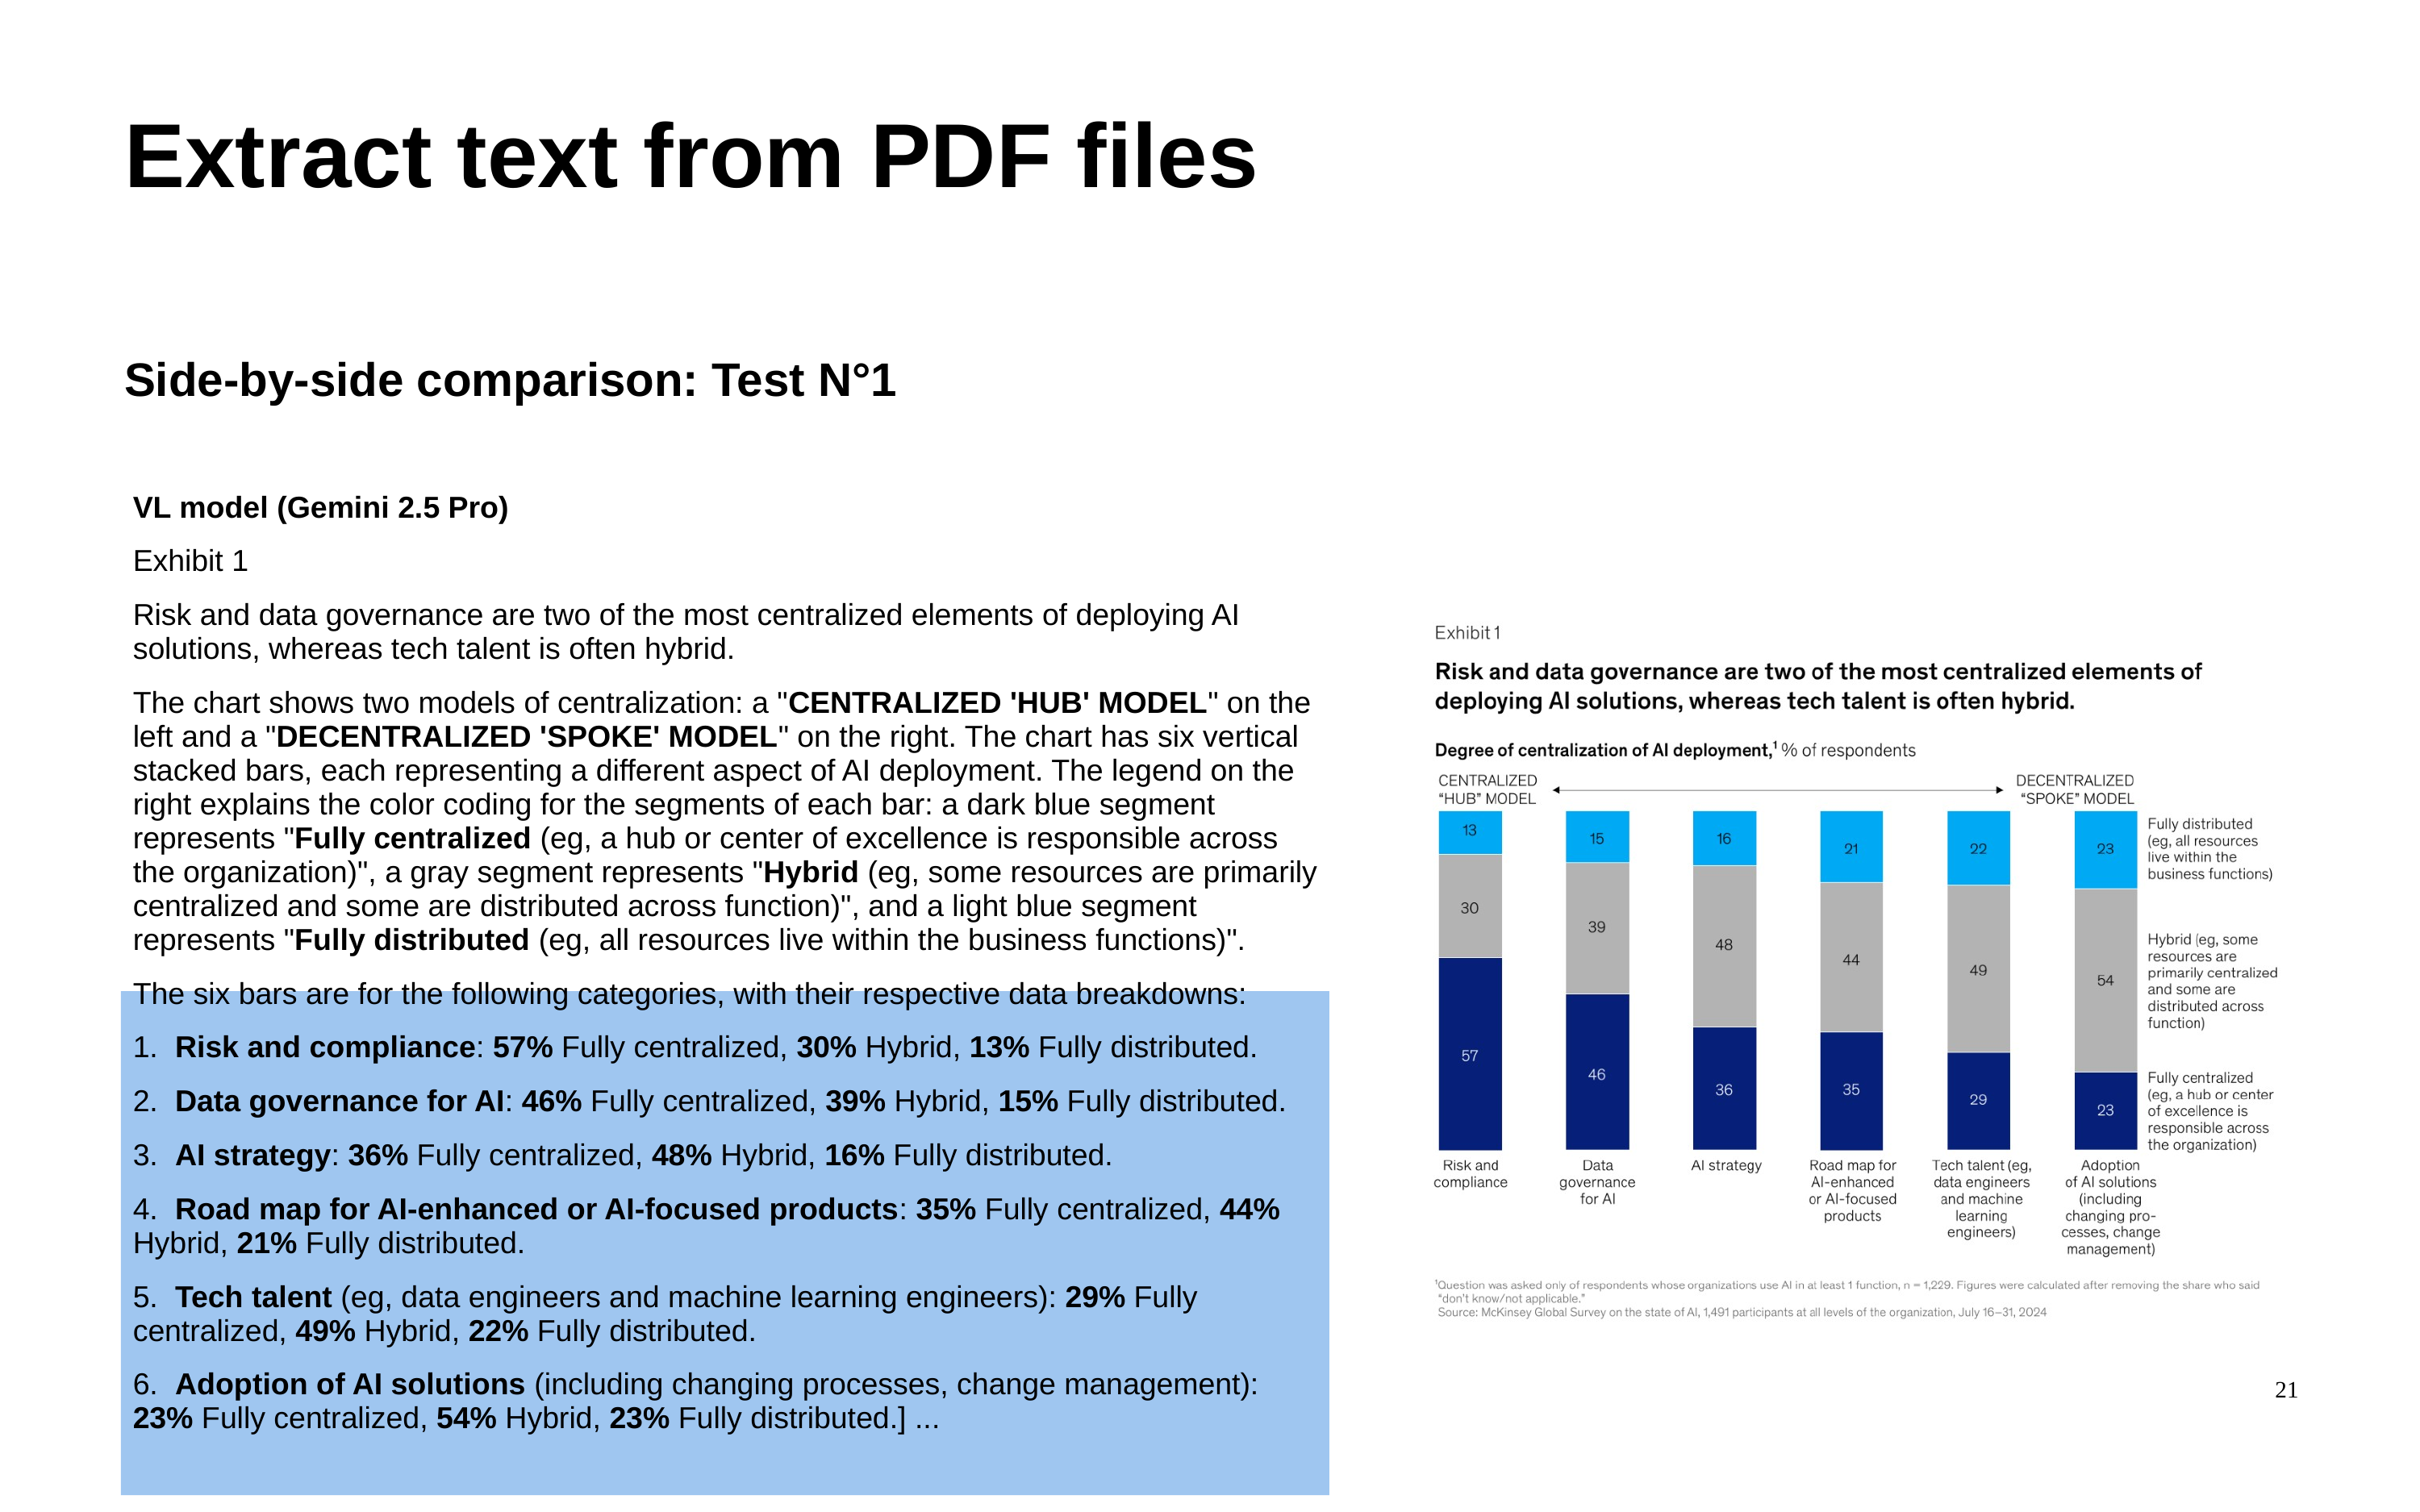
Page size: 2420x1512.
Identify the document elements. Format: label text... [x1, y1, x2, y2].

picture [1400, 605, 2300, 1331]
text_box Side-by-side comparison: Test N°1 [112, 322, 2118, 413]
text_box VL model (Gemini 2.5 Pro) Exhibit 1 Risk and data governance are two of the most centralized elements of deploying AI solutions, whereas tech talent is often hybrid. The chart shows two models of centralization: a "CENTRALIZED 'HUB' MODEL" on the left and a "DECENTRALIZED 'SPOKE' MODEL" on the right. The chart has six vertical stacked bars, each representing a different aspect of AI deployment. The legend on the right explains the color coding for the segments of each bar: a dark blue segment represents "Fully centralized (eg, a hub or center of excellence is responsible across the organization)", a gray segment represents "Hybrid (eg, some resources are primarily centralized and some are distributed across function)", and a light blue segment represents "Fully distributed (eg, all resources live within the business functions)". The six bars are for the following categories, with their respective data breakdowns: 1. Risk and compliance: 57% Fully centralized, 30% Hybrid, 13% Fully distributed. 2. Data governance for AI: 46% Fully centralized, 39% Hybrid, 15% Fully distributed. 3. AI strategy: 36% Fully centralized, 48% Hybrid, 16% Fully distributed. 4. Road map for AI-enhanced or AI-focused products: 35% Fully centralized, 44% Hybrid, 21% Fully distributed. 5. Tech talent (eg, data engineers and machine learning engineers): 29% Fully centralized, 49% Hybrid, 22% Fully distributed. 6. Adoption of AI solutions (including changing processes, change management): 23% Fully centralized, 54% Hybrid, 23% Fully distributed.] ... [121, 484, 1332, 1512]
text_box Extract text from PDF files [112, 61, 2173, 251]
